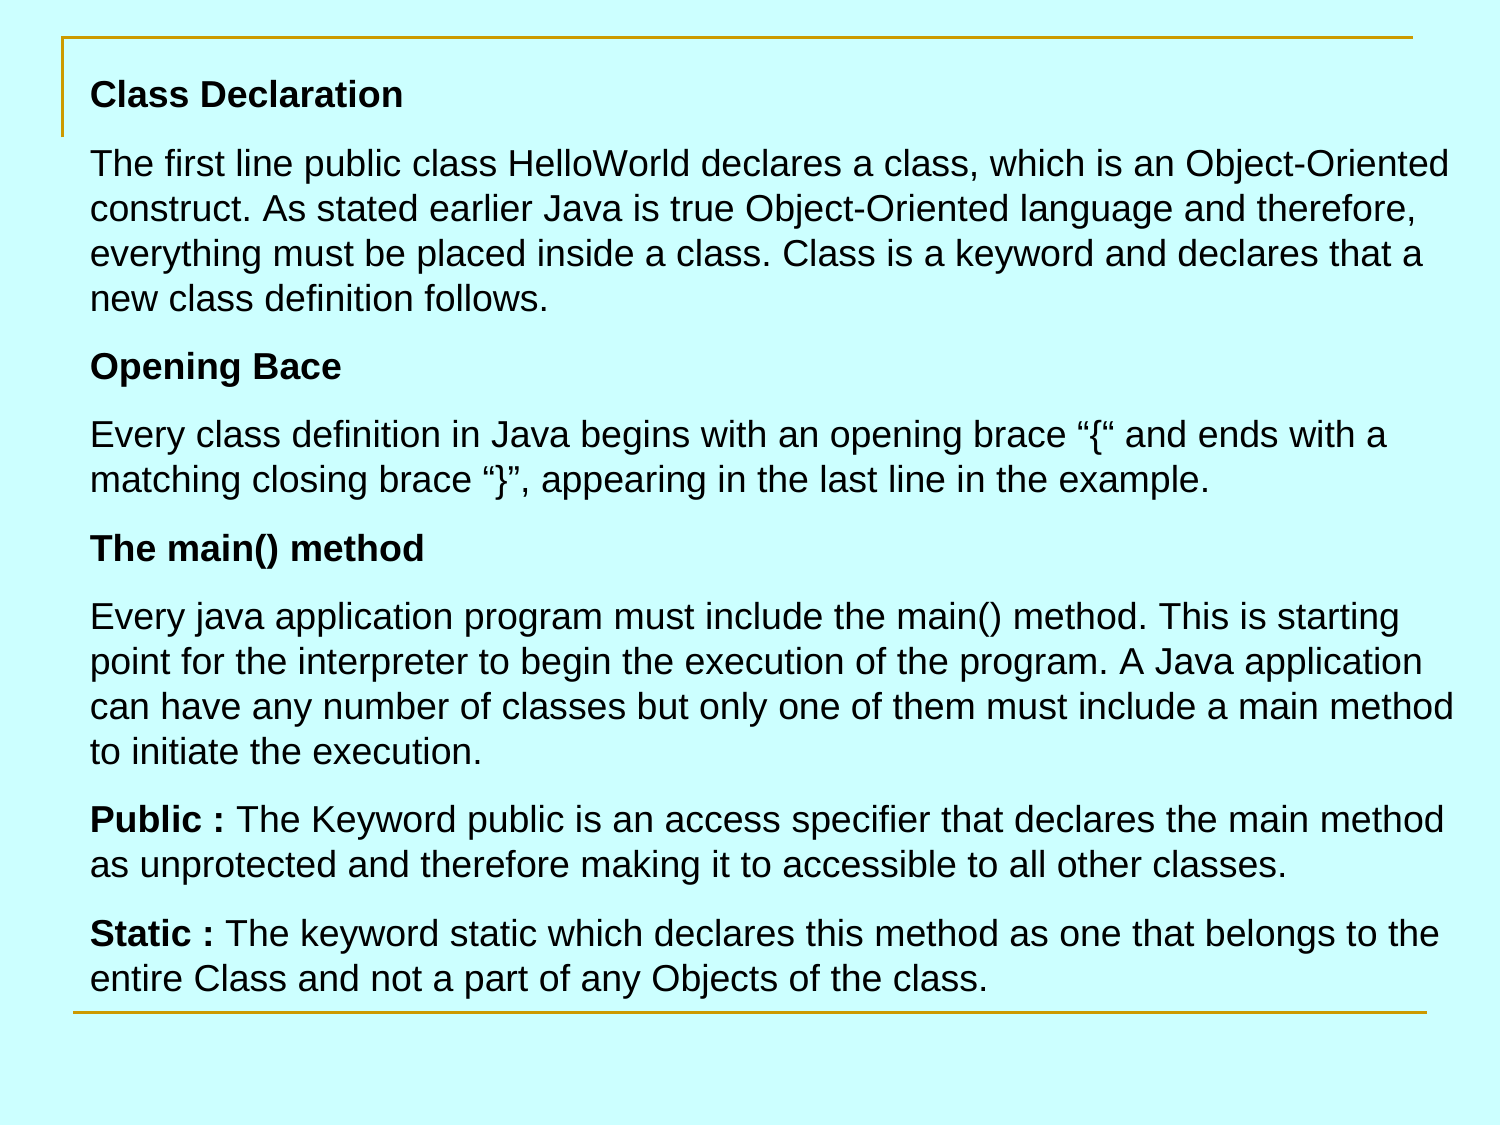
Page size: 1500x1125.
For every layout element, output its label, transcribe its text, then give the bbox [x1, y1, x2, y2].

text_box Class Declaration The first line public class HelloWorld declares a class, which is an Object-Oriented construct. As stated earlier Java is true Object-Oriented language and therefore, everything must be placed inside a class. Class is a keyword and declares that a new class definition follows. Opening Bace Every class definition in Java begins with an opening brace “{“ and ends with a matching closing brace “}”, appearing in the last line in the example. The main() method Every java application program must include the main() method. This is starting point for the interpreter to begin the execution of the program. A Java application can have any number of classes but only one of them must include a main method to initiate the execution. Public : The Keyword public is an access specifier that declares the main method as unprotected and therefore making it to accessible to all other classes. Static : The keyword static which declares this method as one that belongs to the entire Class and not a part of any Objects of the class. [75, 62, 1500, 1007]
